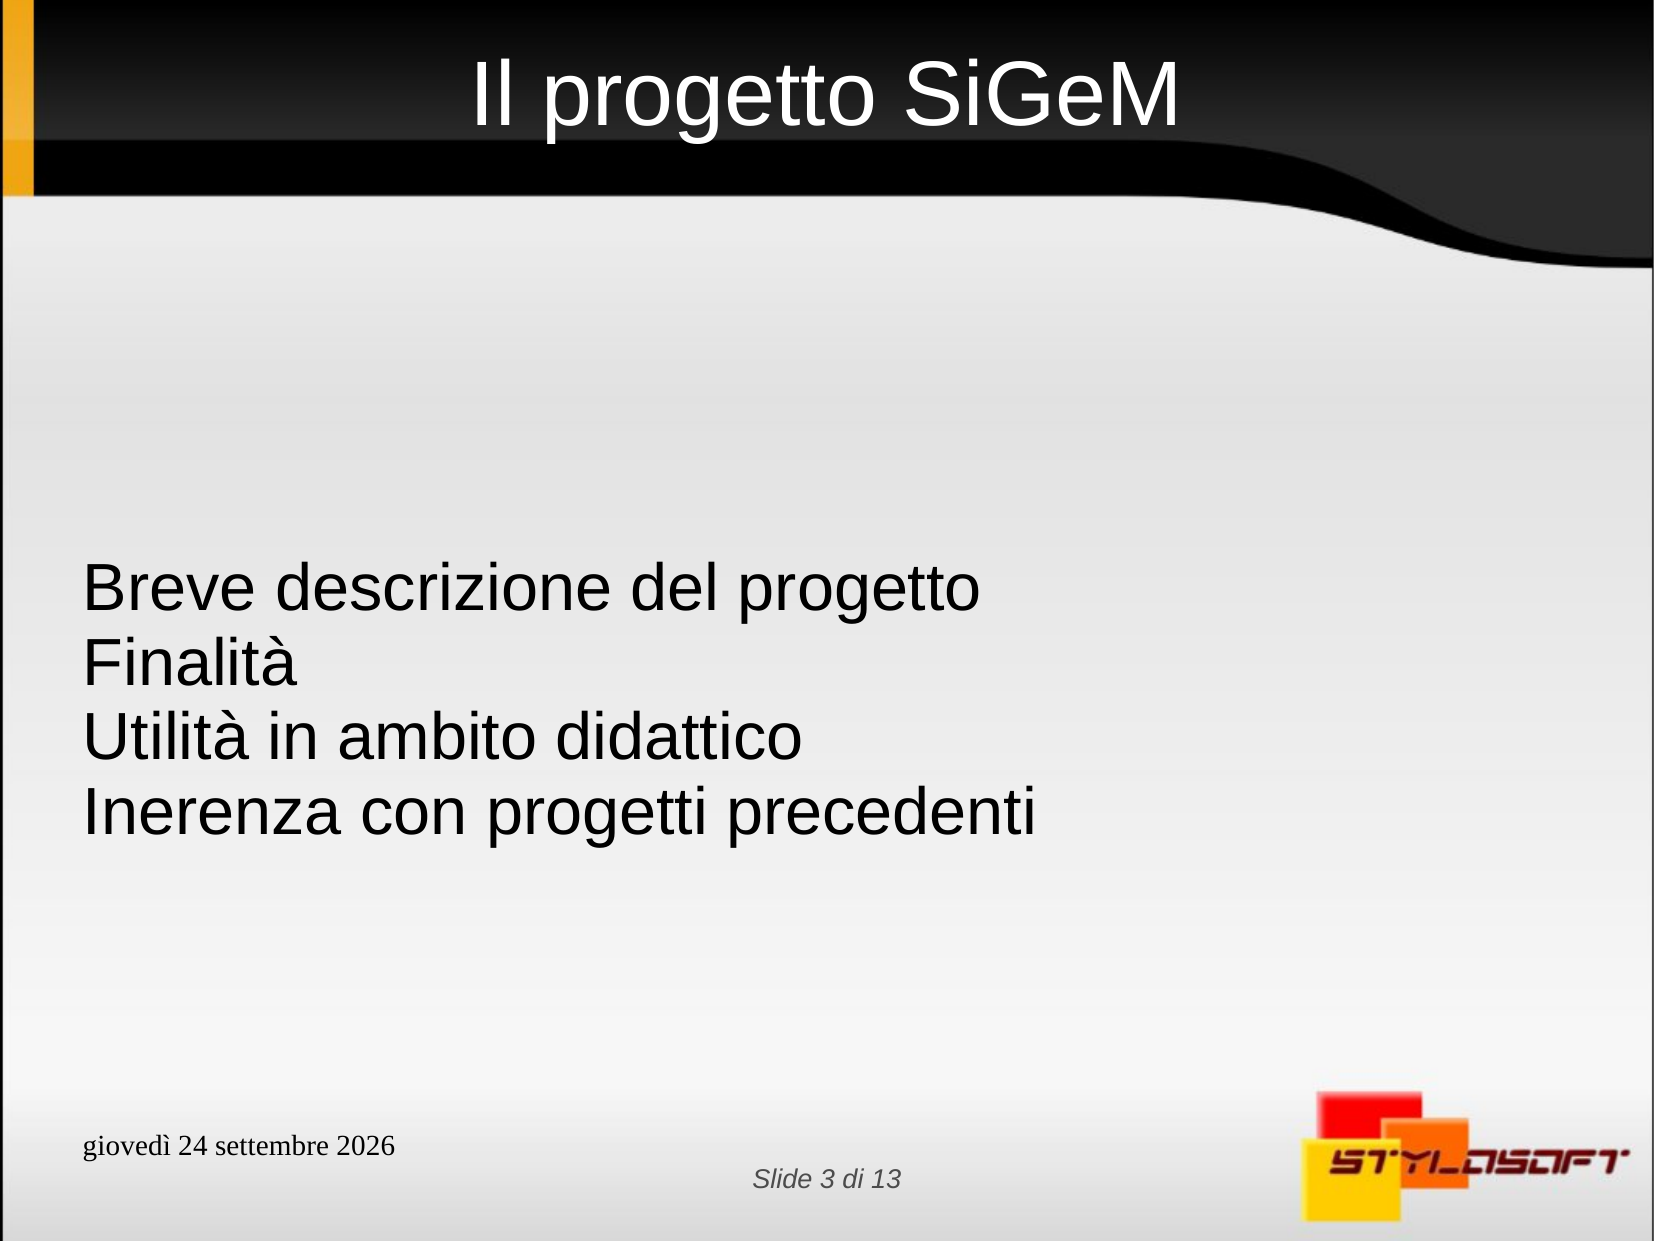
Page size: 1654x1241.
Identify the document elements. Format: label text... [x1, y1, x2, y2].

text_box Slide <number> di 13 [0, 1156, 1654, 1241]
subtitle Breve descrizione del progetto Finalità Utilità in ambito didattico Inerenza con progetti precedenti [82, 297, 1571, 1102]
picture [0, 0, 1654, 1156]
title Il progetto SiGeM [82, 0, 1571, 191]
